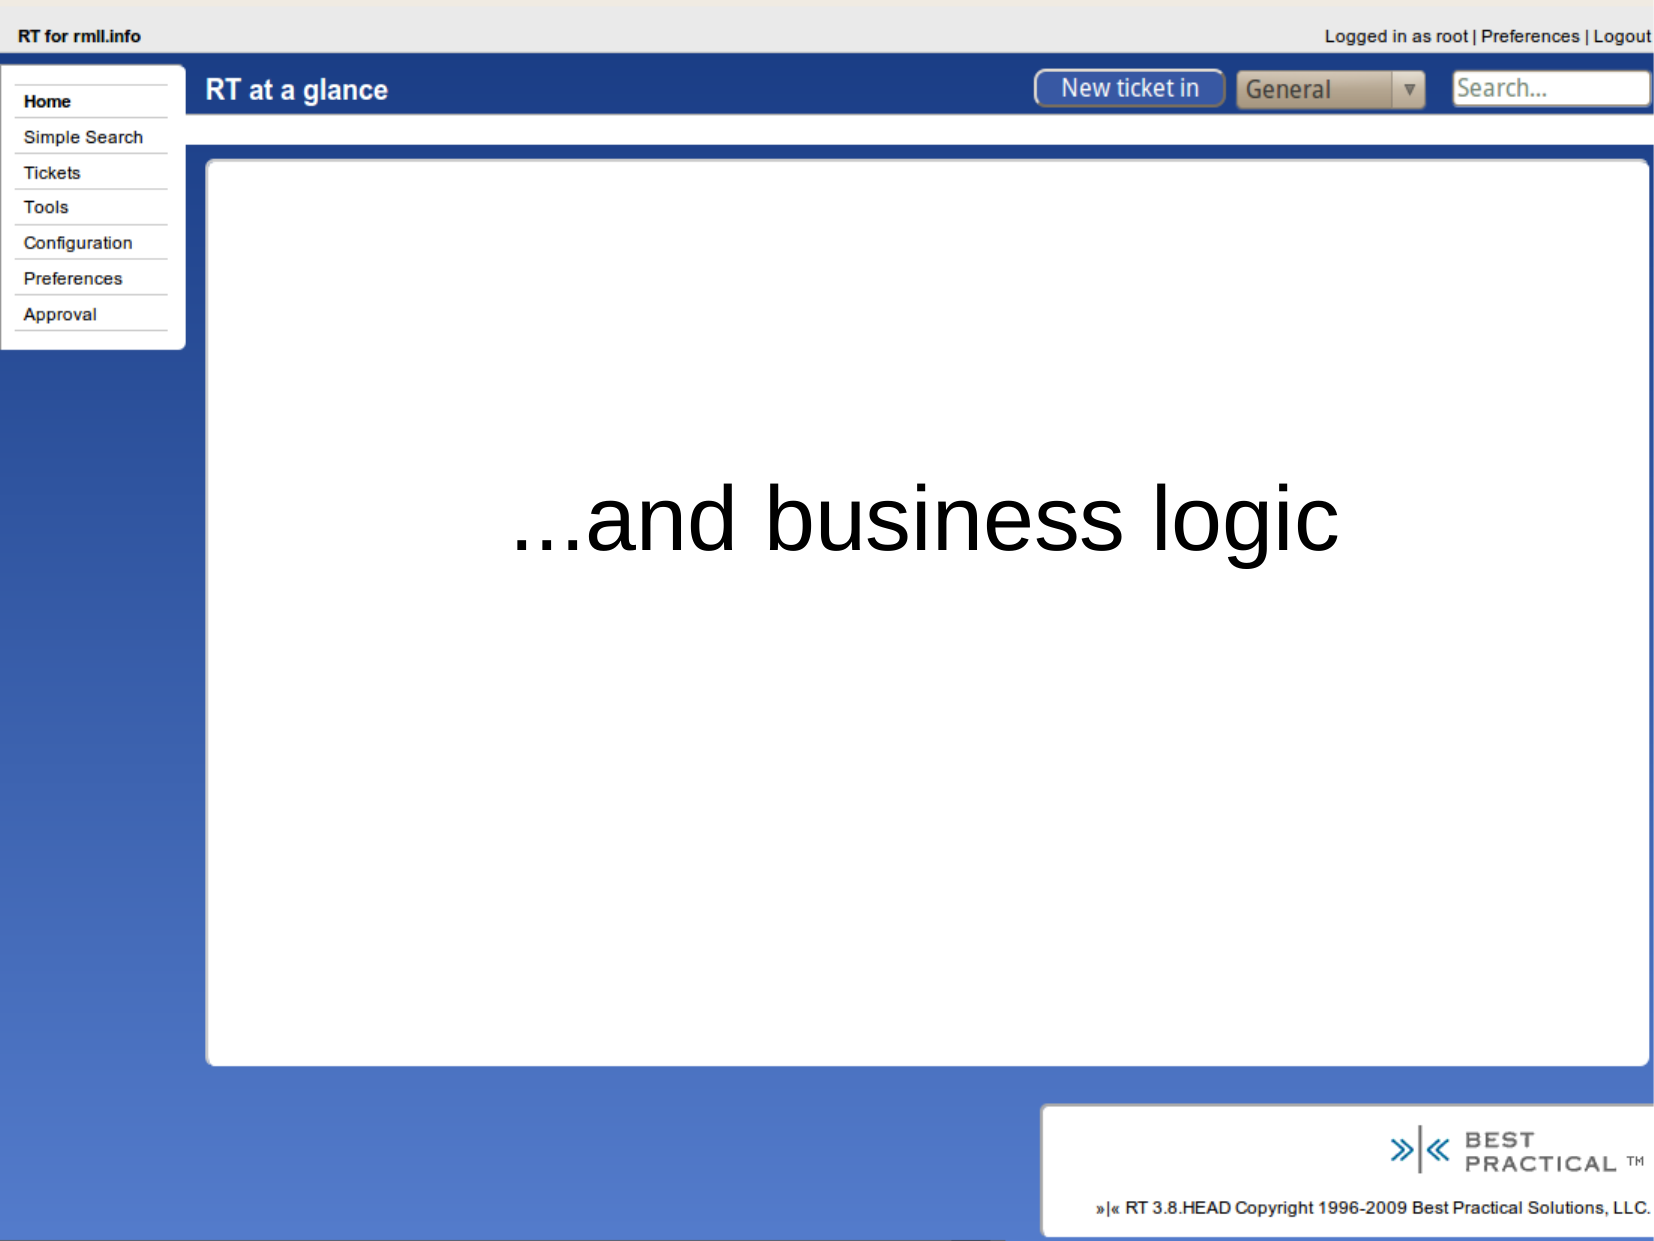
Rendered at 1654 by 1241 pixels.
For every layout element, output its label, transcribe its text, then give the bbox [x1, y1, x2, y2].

title ...and business logic [280, 428, 1571, 609]
picture [468, 0, 1654, 1241]
